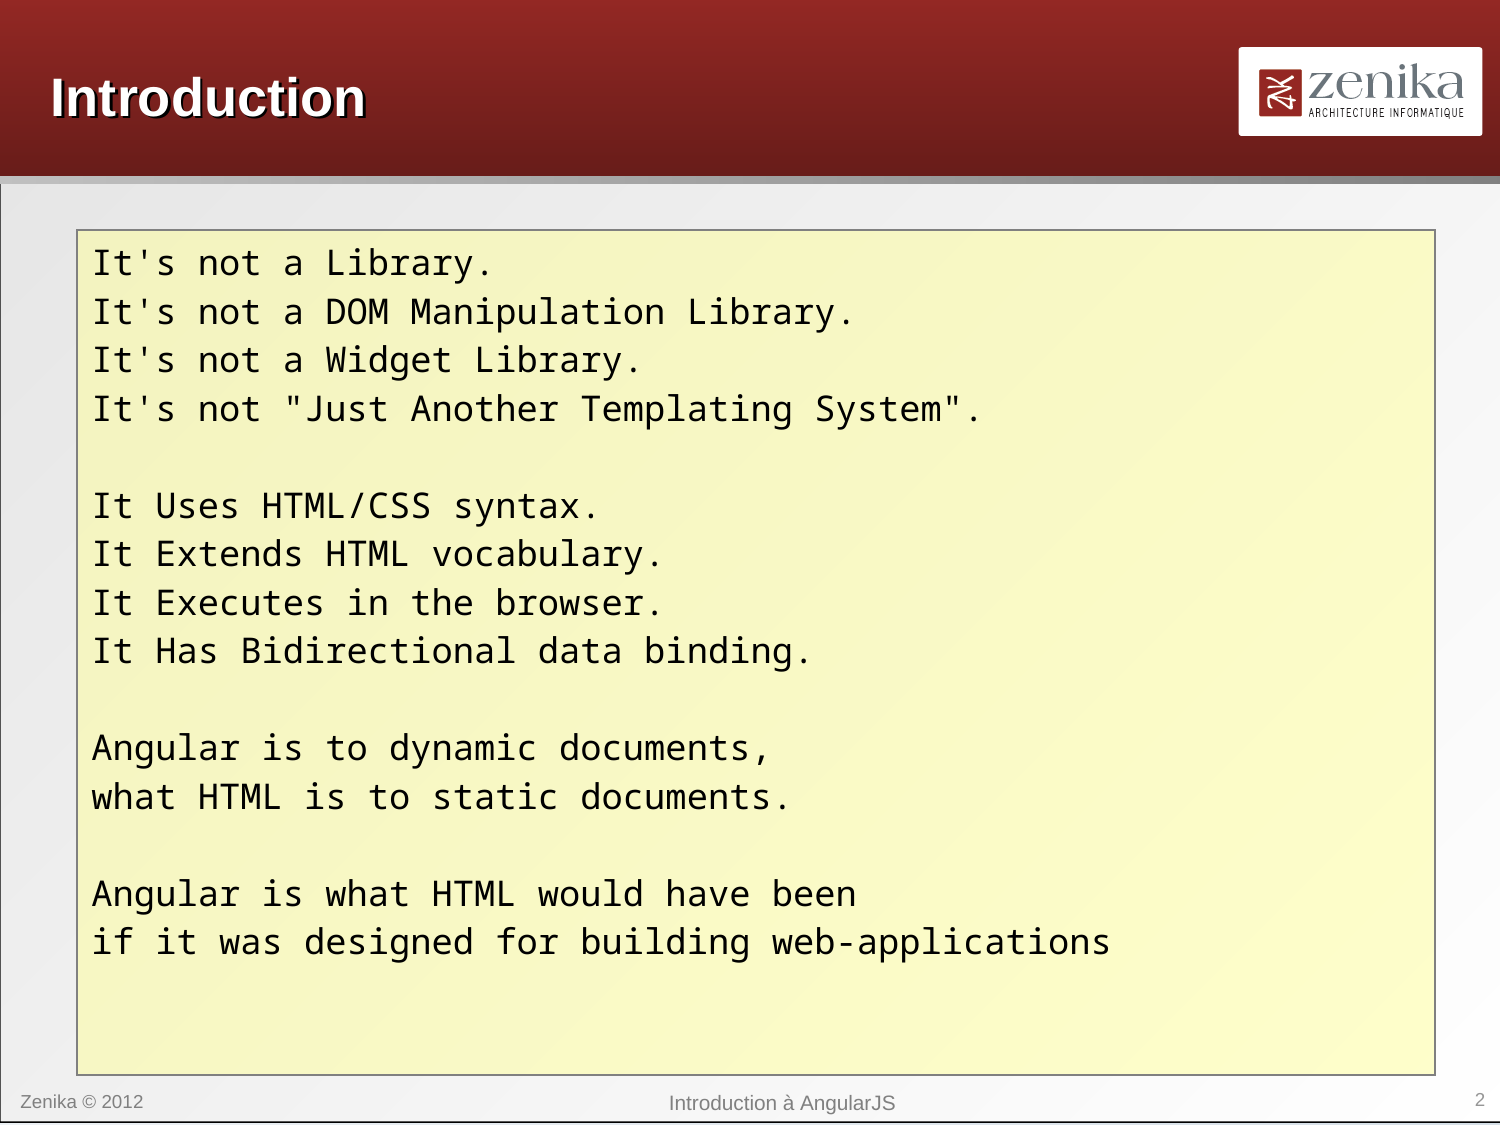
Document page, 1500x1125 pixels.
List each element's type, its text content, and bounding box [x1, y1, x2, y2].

title Introduction [50, 15, 1206, 180]
text_box It's not a Library. It's not a DOM Manipulation Library. It's not a Widget Library. It's not "Just Another Templating System". It Uses HTML/CSS syntax. It Extends HTML vocabulary. It Executes in the browser. It Has Bidirectional data binding. Angular is to dynamic documents, what HTML is to static documents. Angular is what HTML would have been if it was designed for building web-applications [76, 230, 1436, 1076]
picture [1257, 58, 1464, 125]
